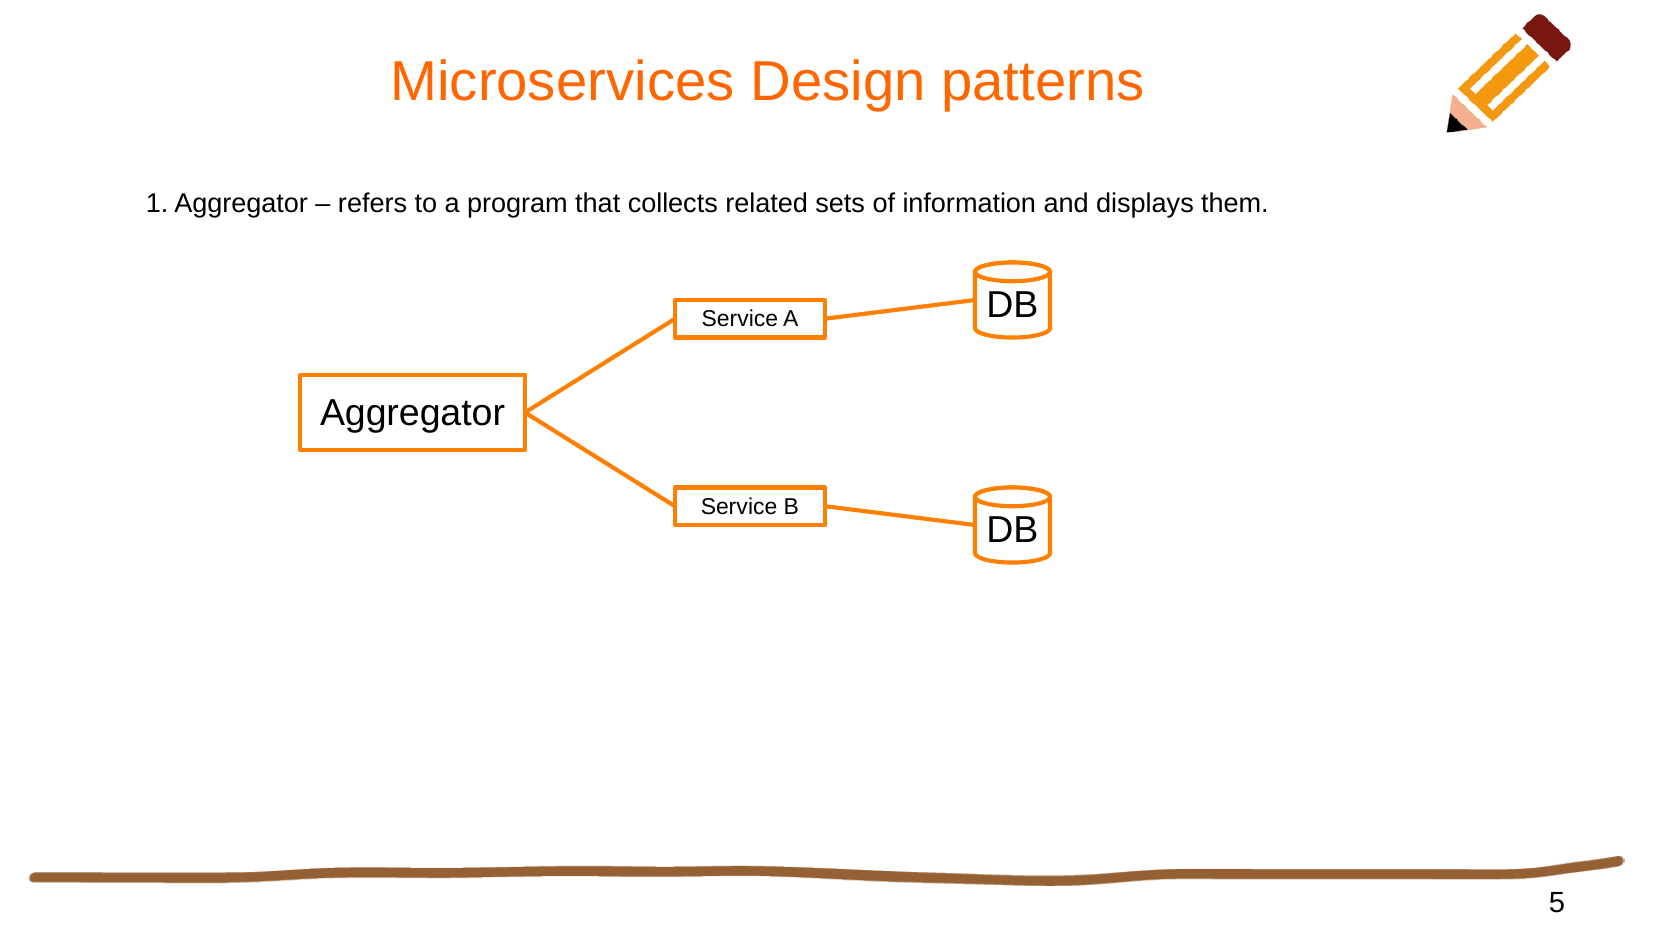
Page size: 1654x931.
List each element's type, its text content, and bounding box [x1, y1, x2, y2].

text_box DB [975, 497, 1051, 563]
text_box Aggregator [300, 375, 526, 451]
title Microservices Design patterns [88, 29, 1447, 133]
text_box Service B [675, 487, 826, 525]
picture [1446, 14, 1571, 133]
list 1. Aggregator – refers to a program that collects related sets of information and displays them. [75, 187, 1599, 669]
text_box DB [975, 272, 1051, 338]
picture [29, 856, 1625, 886]
text_box Service A [675, 299, 826, 338]
